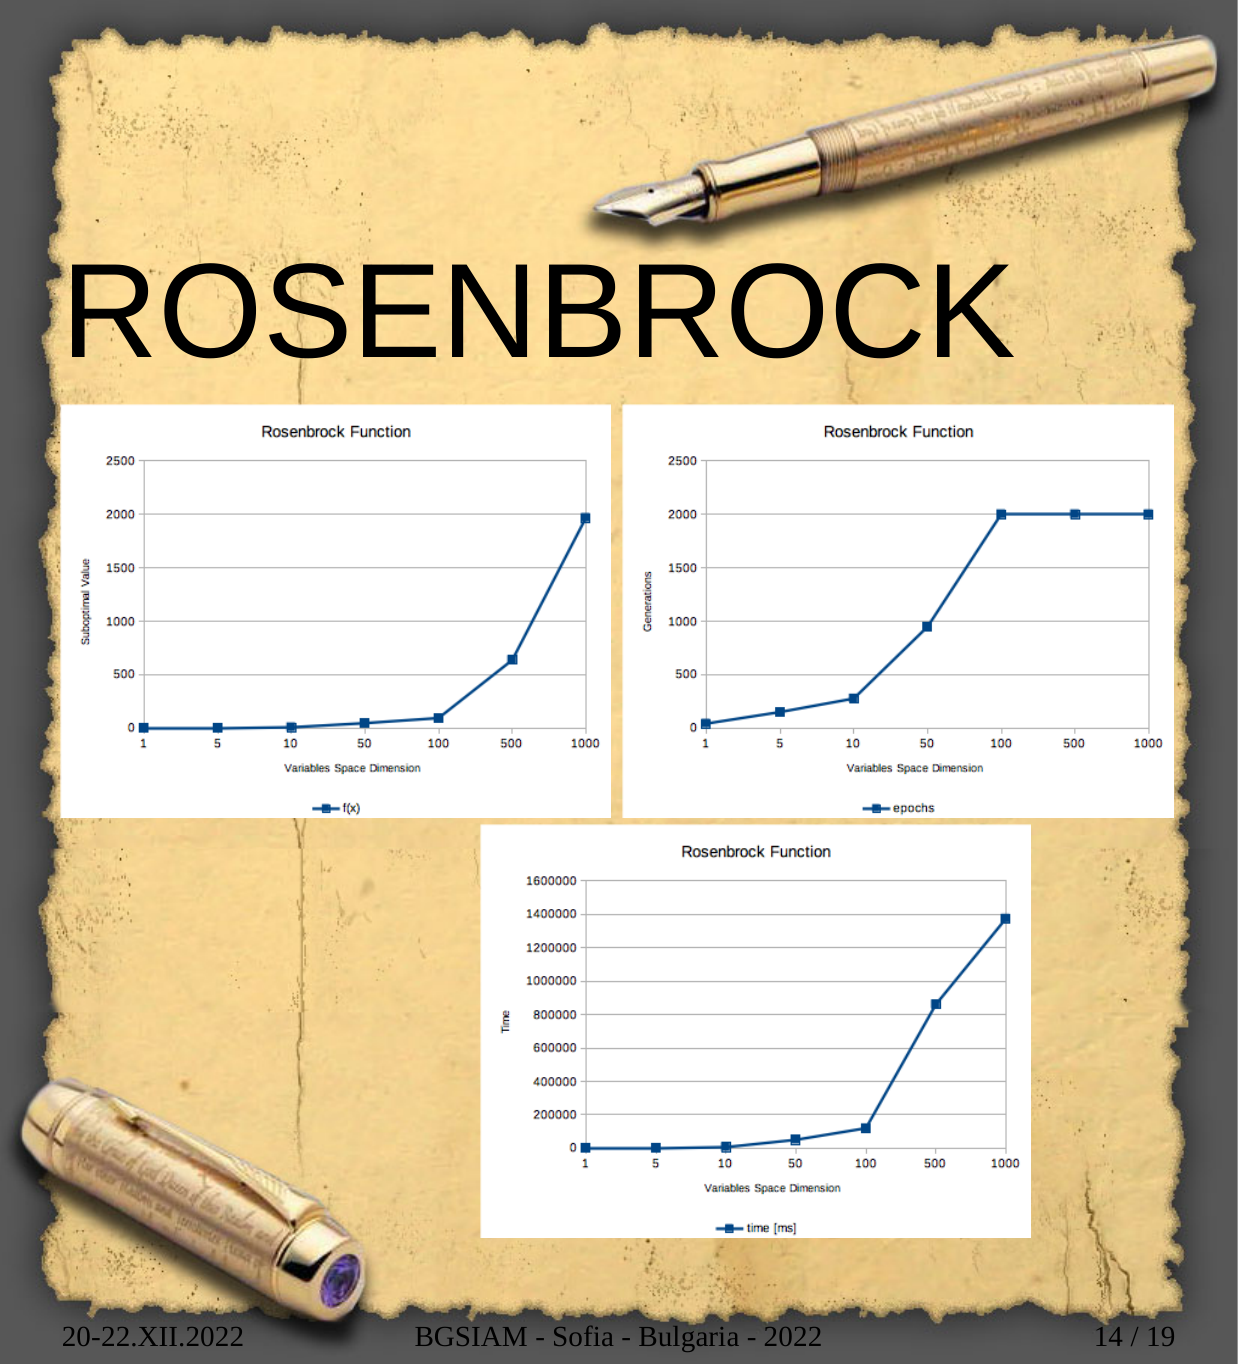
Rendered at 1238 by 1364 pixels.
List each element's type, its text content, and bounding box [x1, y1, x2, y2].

picture [0, 0, 1238, 1364]
title Rosenbrock [61, 236, 1176, 387]
